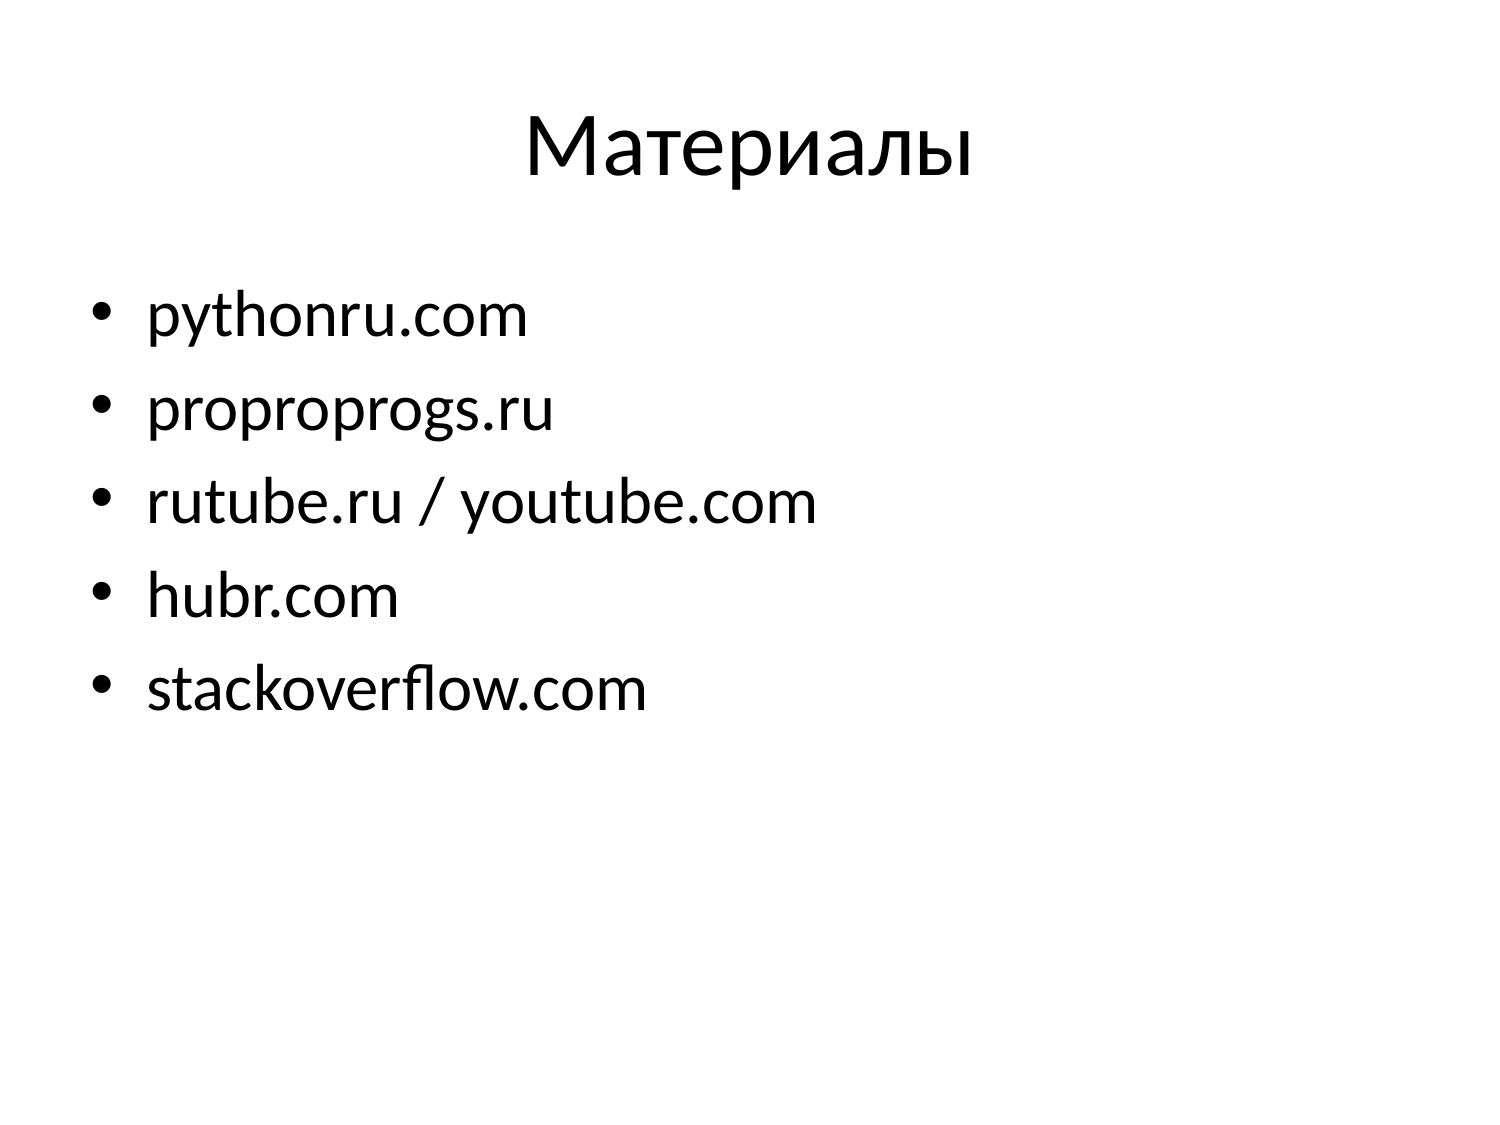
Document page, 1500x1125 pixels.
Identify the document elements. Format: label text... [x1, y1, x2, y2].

title Материалы [75, 45, 1425, 233]
list pythonru.com proproprogs.ru rutube.ru / youtube.com hubr.com stackoverflow.com [75, 262, 1425, 1005]
